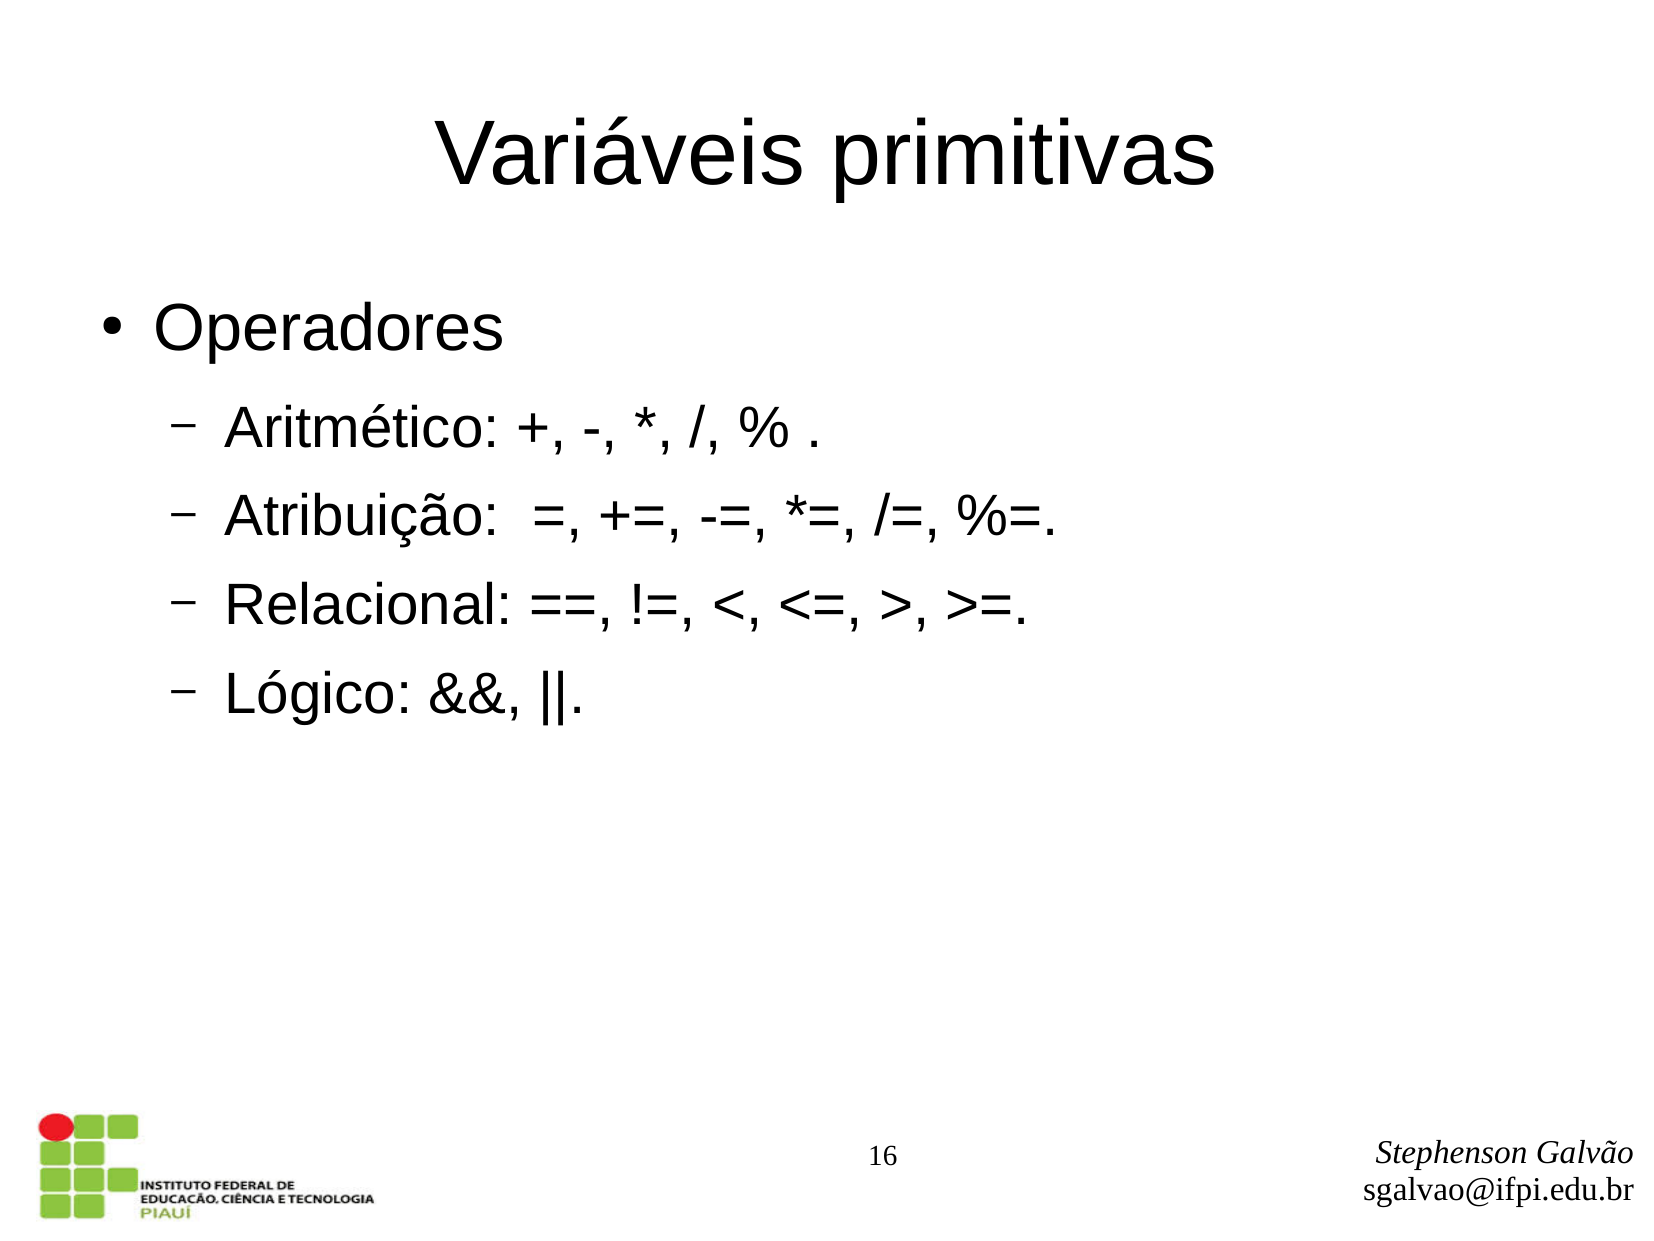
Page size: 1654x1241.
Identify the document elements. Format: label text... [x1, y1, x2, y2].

picture [36, 1110, 378, 1229]
list Operadores Aritmético: +, -, *, /, % . Atribuição: =, +=, -=, *=, /=, %=. Relacional: ==, !=, <, <=, >, >=. Lógico: &&, ||. [82, 290, 1538, 1010]
title Variáveis primitivas [82, 49, 1571, 257]
